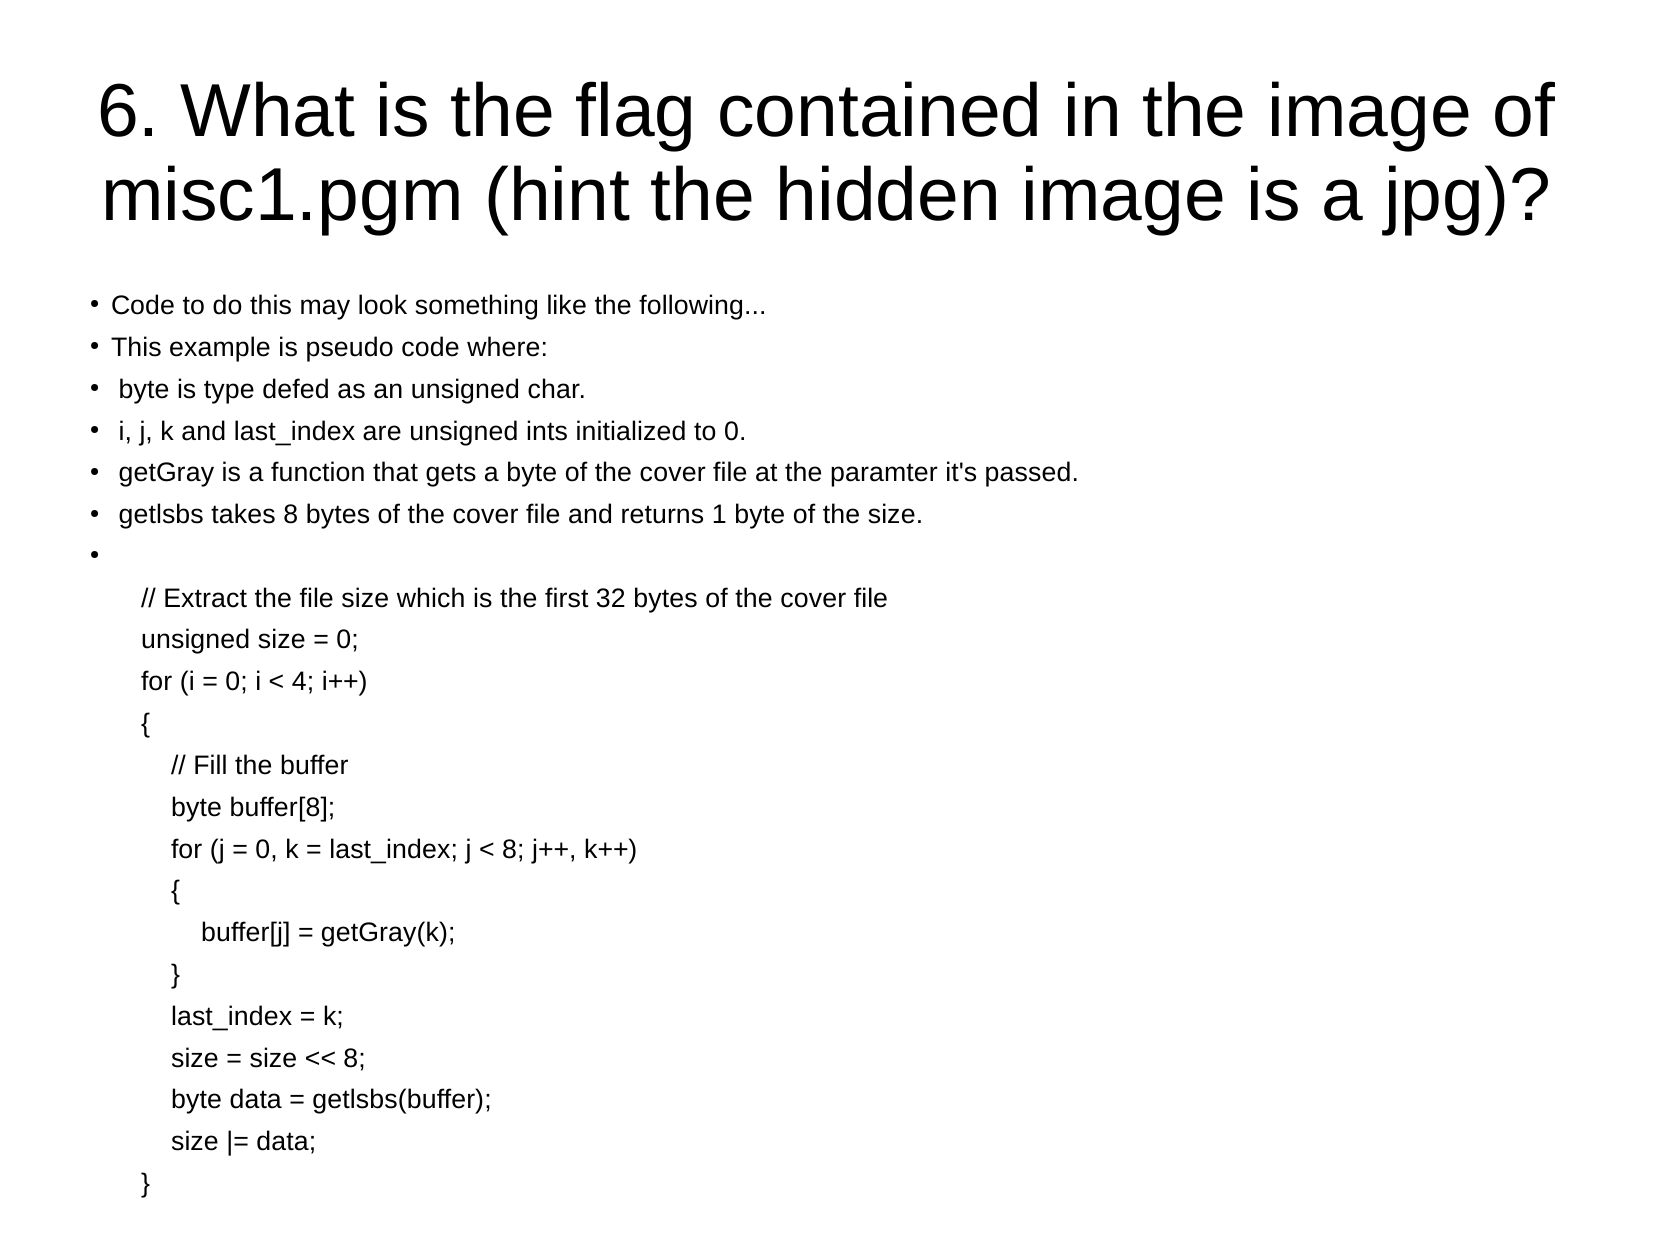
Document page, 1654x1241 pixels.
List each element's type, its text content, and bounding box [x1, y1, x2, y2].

list Code to do this may look something like the following... This example is pseudo code where: byte is type defed as an unsigned char. i, j, k and last_index are unsigned ints initialized to 0. getGray is a function that gets a byte of the cover file at the paramter it's passed. getlsbs takes 8 bytes of the cover file and returns 1 byte of the size. // Extract the file size which is the first 32 bytes of the cover file unsigned size = 0; for (i = 0; i < 4; i++) { // Fill the buffer byte buffer[8]; for (j = 0, k = last_index; j < 8; j++, k++) { buffer[j] = getGray(k); } last_index = k; size = size << 8; byte data = getlsbs(buffer); size |= data; } [82, 290, 1571, 1201]
title 6. What is the flag contained in the image of misc1.pgm (hint the hidden image is a jpg)? [82, 49, 1571, 257]
